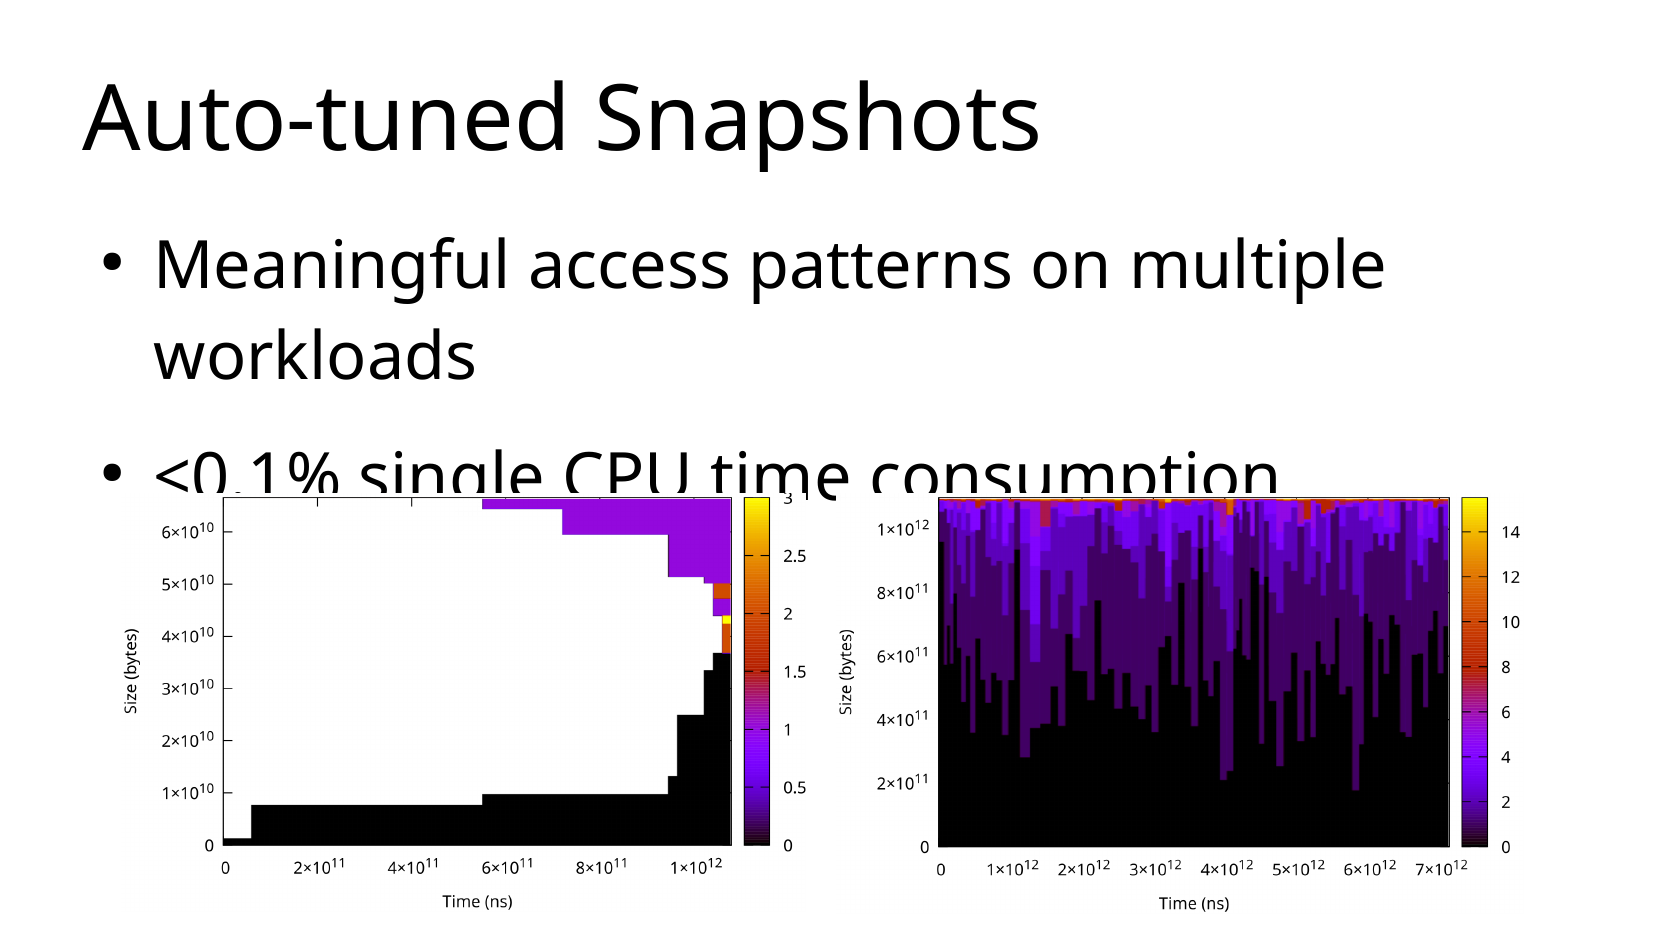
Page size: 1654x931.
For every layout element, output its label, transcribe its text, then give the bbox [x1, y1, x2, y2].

list Meaningful access patterns on multiple workloads <0.1% single CPU time consumption [82, 217, 1571, 758]
picture [121, 493, 806, 912]
title Auto-tuned Snapshots [82, 37, 1571, 193]
picture [836, 493, 1524, 914]
